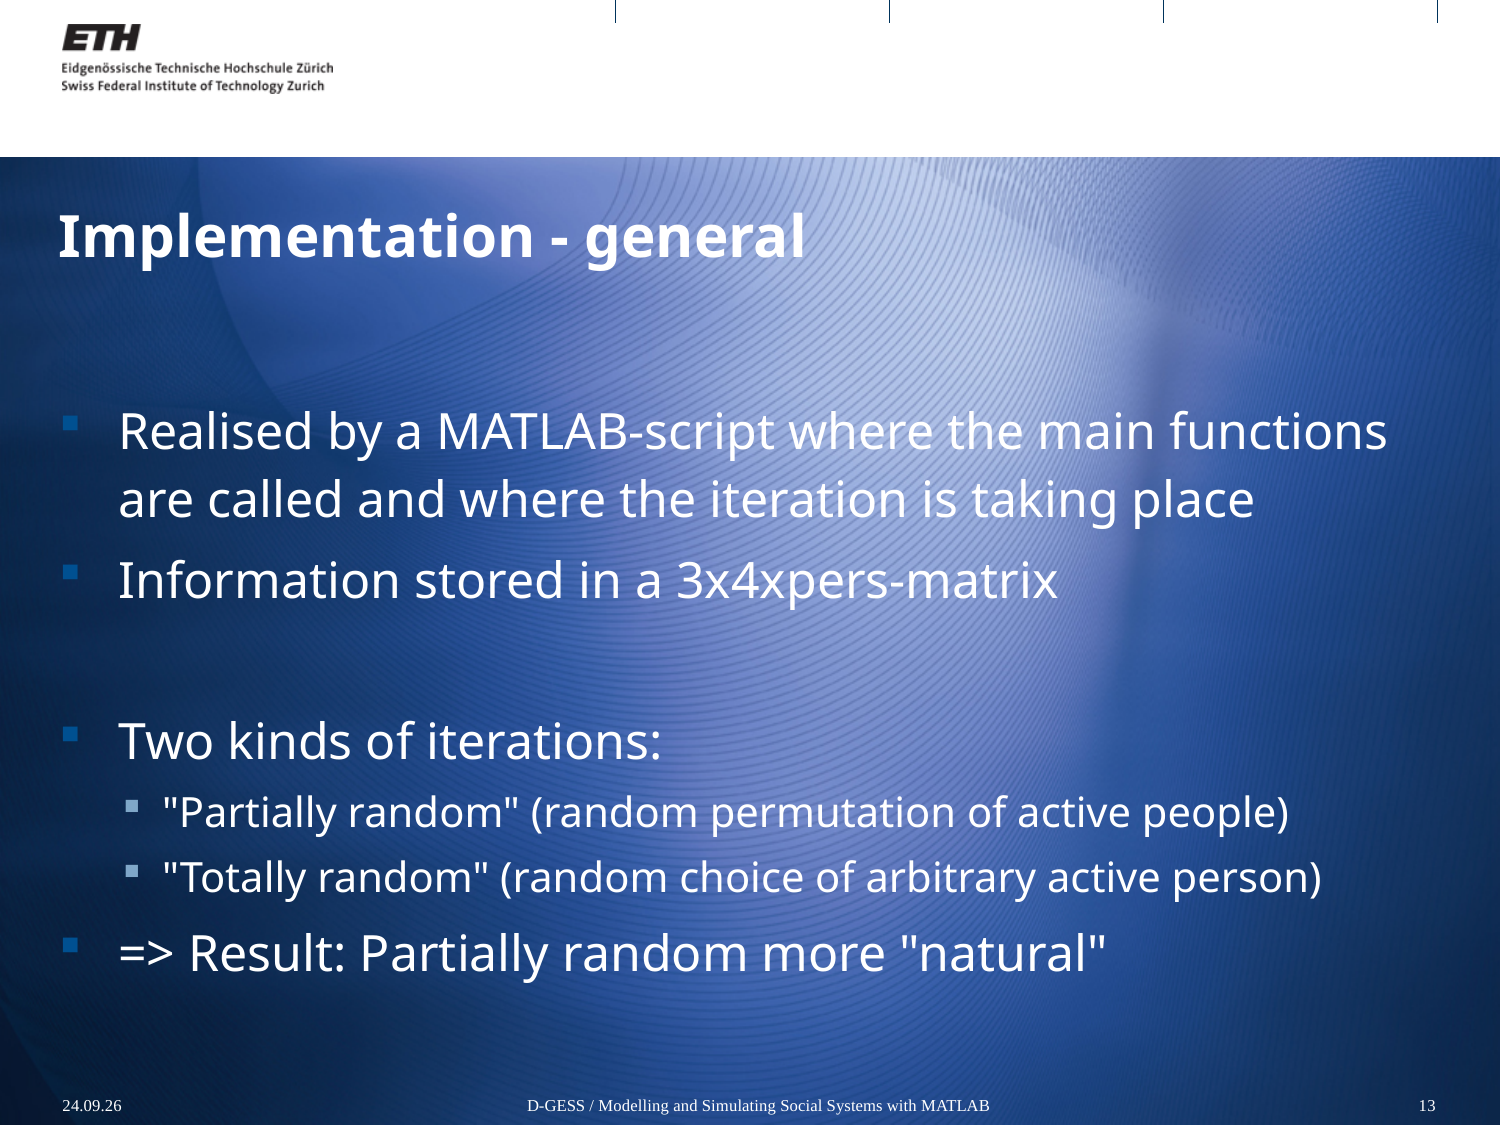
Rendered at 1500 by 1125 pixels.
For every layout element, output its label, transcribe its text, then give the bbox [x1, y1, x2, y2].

picture [0, 157, 1500, 1125]
title Implementation - general [59, 194, 1409, 383]
list [59, 395, 1426, 1018]
picture [62, 24, 333, 94]
